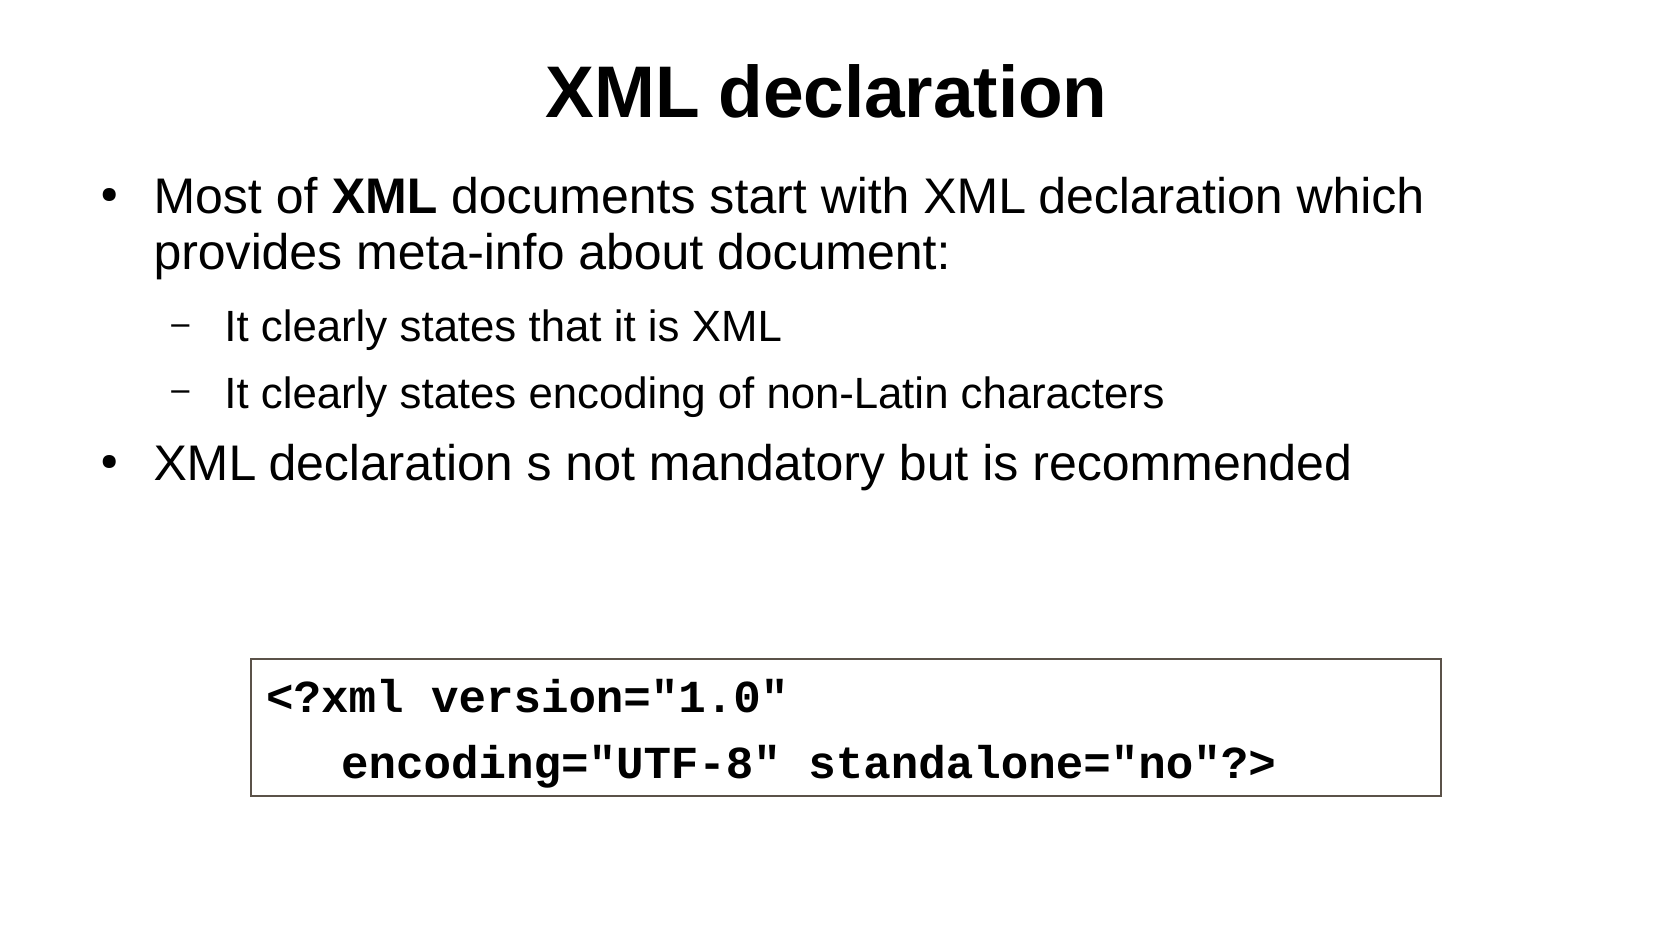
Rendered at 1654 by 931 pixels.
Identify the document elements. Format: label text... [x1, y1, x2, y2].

text_box <?xml version="1.0" encoding="UTF-8" standalone="no"?> [251, 659, 1441, 796]
list Most of XML documents start with XML declaration which provides meta-info about document: It clearly states that it is XML It clearly states encoding of non-Latin characters XML declaration s not mandatory but is recommended [82, 168, 1538, 889]
title XML declaration [82, 37, 1571, 147]
